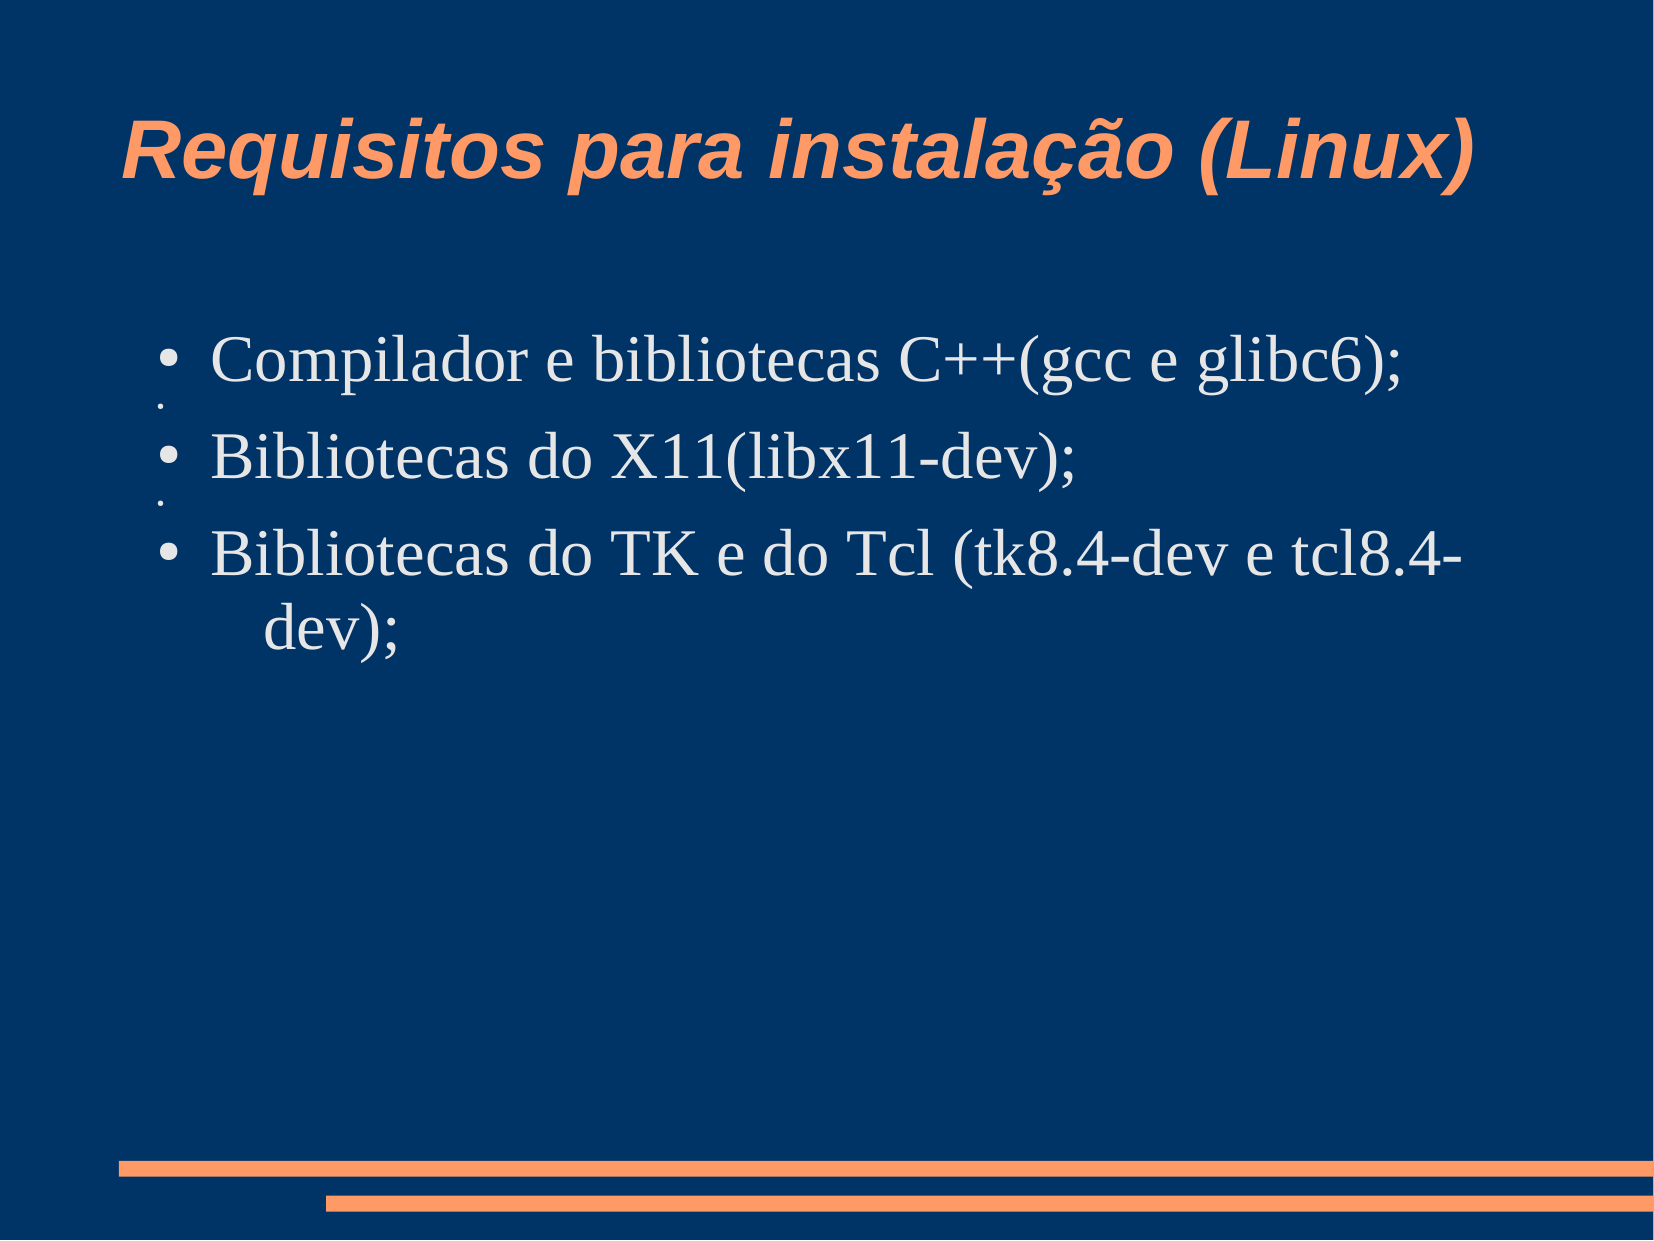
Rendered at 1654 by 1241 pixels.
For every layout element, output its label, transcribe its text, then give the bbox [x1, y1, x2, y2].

list Compilador e bibliotecas C++(gcc e glibc6); Bibliotecas do X11(libx11-dev); Bibliotecas do TK e do Tcl (tk8.4-dev e tcl8.4-dev); [121, 322, 1561, 1132]
title Requisitos para instalação (Linux) [121, 46, 1534, 254]
